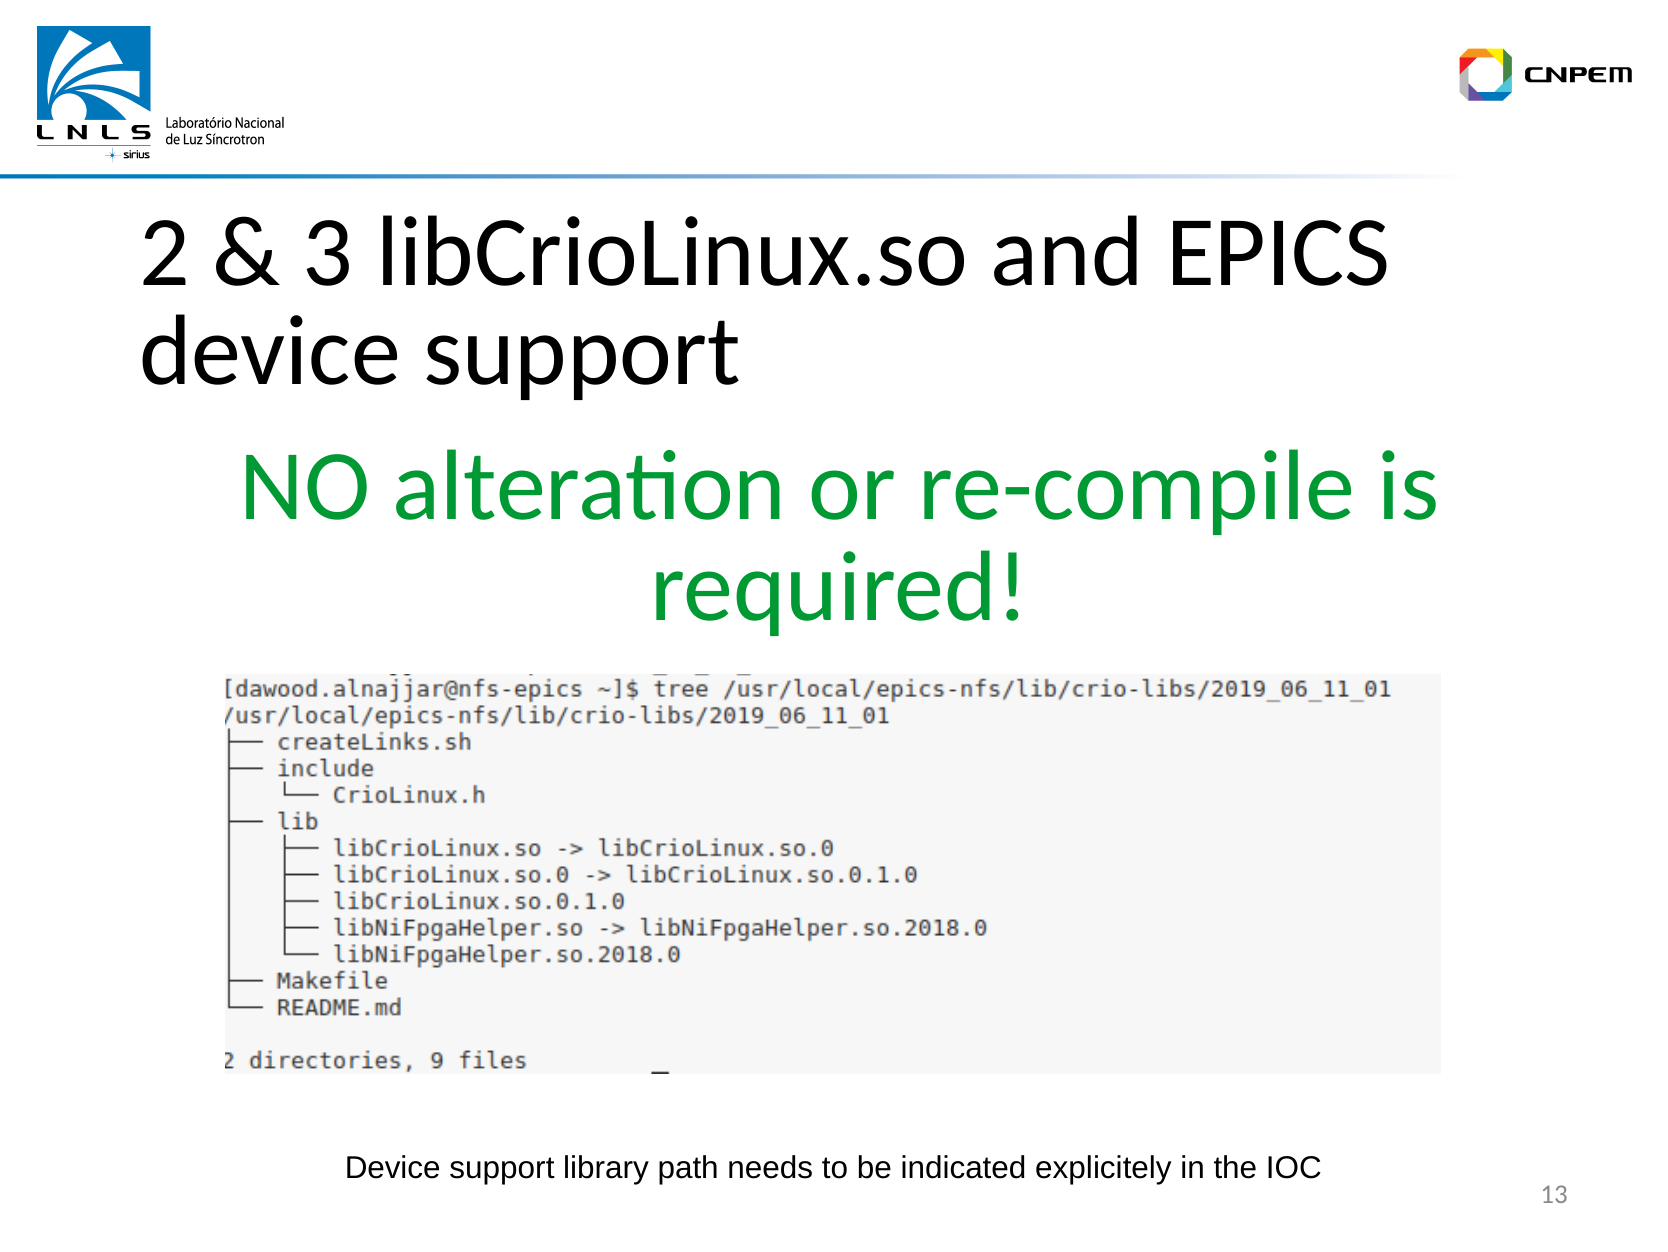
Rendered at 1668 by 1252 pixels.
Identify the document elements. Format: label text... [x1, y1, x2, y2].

text_box 2 & 3 libCrioLinux.so and EPICS device support [139, 210, 1580, 411]
text_box Device support library path needs to be indicated explicitely in the IOC [330, 1140, 1338, 1216]
picture [0, 0, 1668, 1251]
text_box NO alteration or re-compile is required! [120, 444, 1561, 646]
